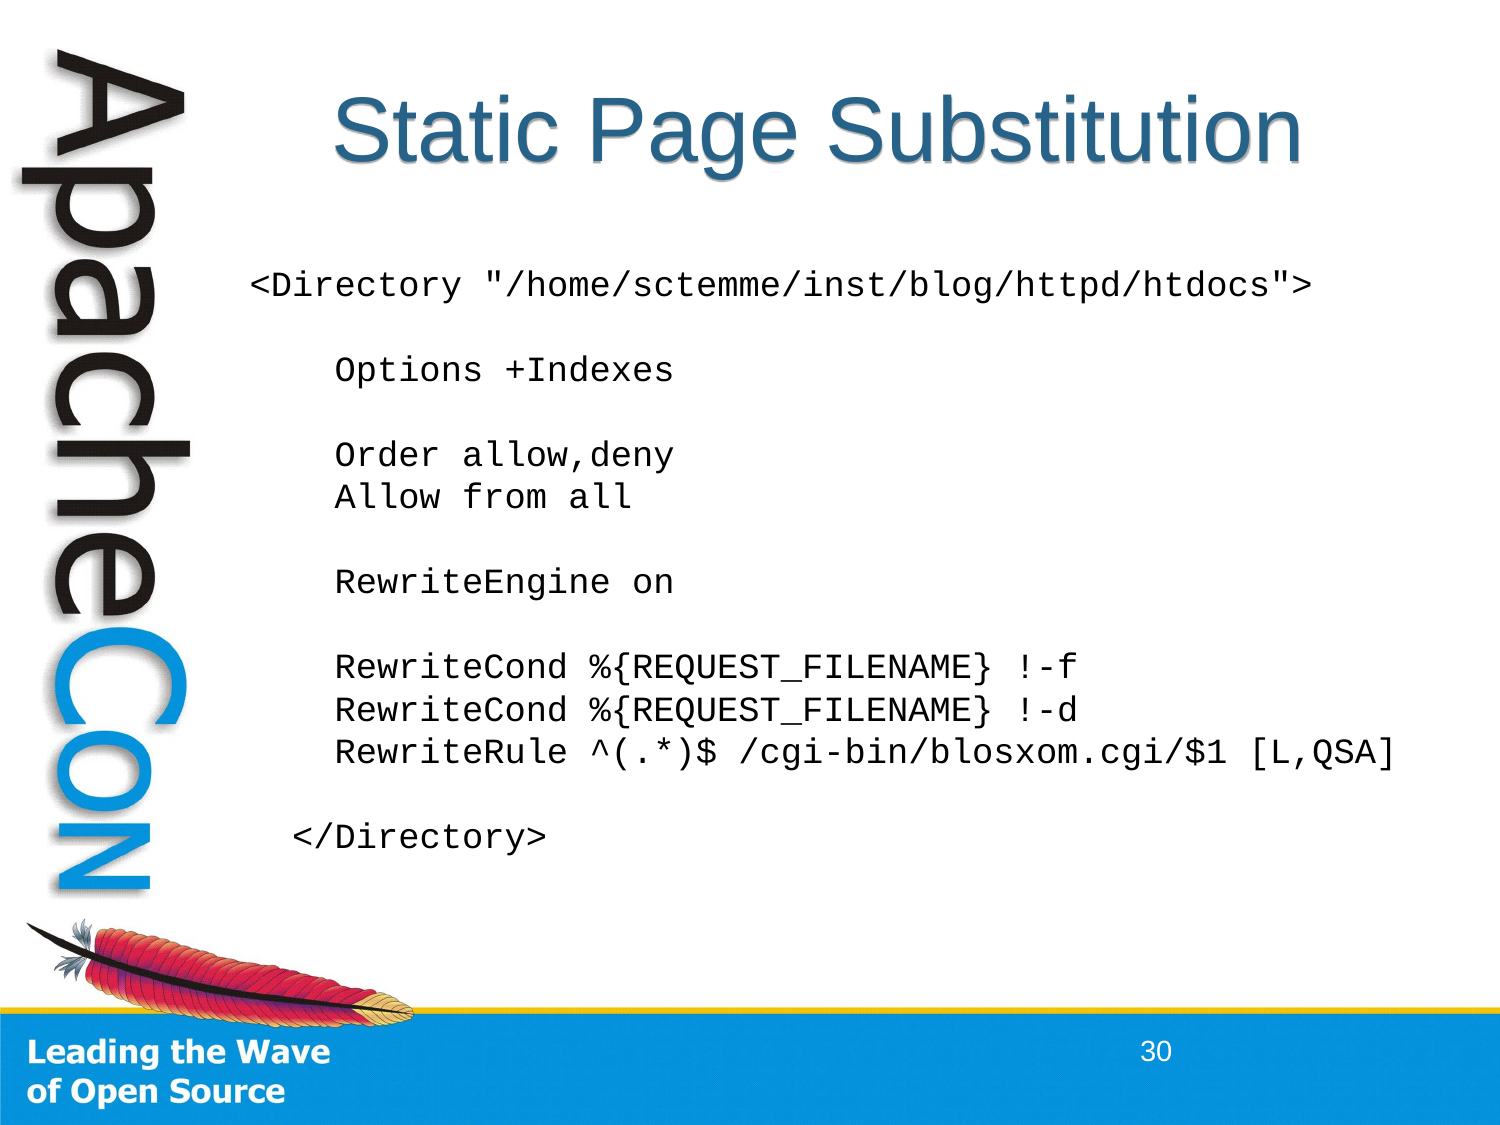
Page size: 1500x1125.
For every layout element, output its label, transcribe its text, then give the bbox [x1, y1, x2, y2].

title Static Page Substitution [212, 62, 1426, 188]
text_box 30 [1125, 1025, 1438, 1101]
text_box <Directory "/home/sctemme/inst/blog/httpd/htdocs"> Options +Indexes Order allow,deny Allow from all RewriteEngine on RewriteCond %{REQUEST_FILENAME} !-f RewriteCond %{REQUEST_FILENAME} !-d RewriteRule ^(.*)$ /cgi-bin/blosxom.cgi/$1 [L,QSA] </Directory> [235, 253, 1412, 863]
